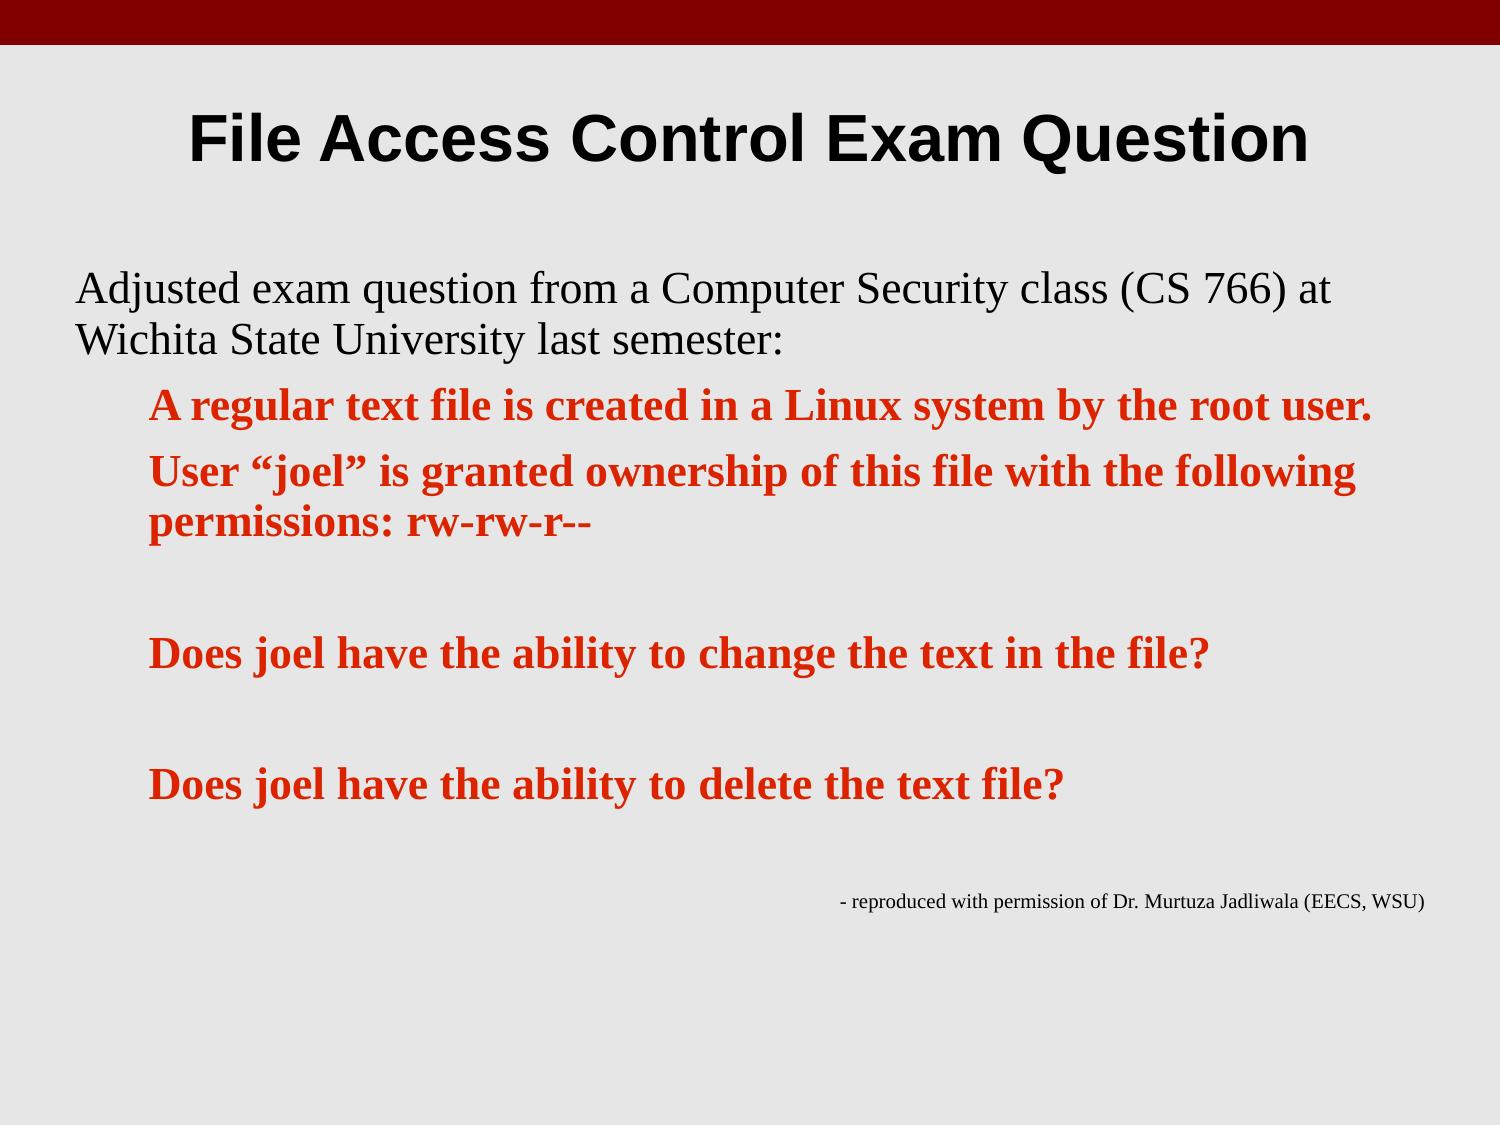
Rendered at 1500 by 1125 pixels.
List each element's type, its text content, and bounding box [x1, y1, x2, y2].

list Adjusted exam question from a Computer Security class (CS 766) at Wichita State University last semester: A regular text file is created in a Linux system by the root user. User “joel” is granted ownership of this file with the following permissions: rw-rw-r-- Does joel have the ability to change the text in the file? Does joel have the ability to delete the text file? - reproduced with permission of Dr. Murtuza Jadliwala (EECS, WSU) [75, 263, 1425, 1099]
title File Access Control Exam Question [75, 44, 1425, 233]
